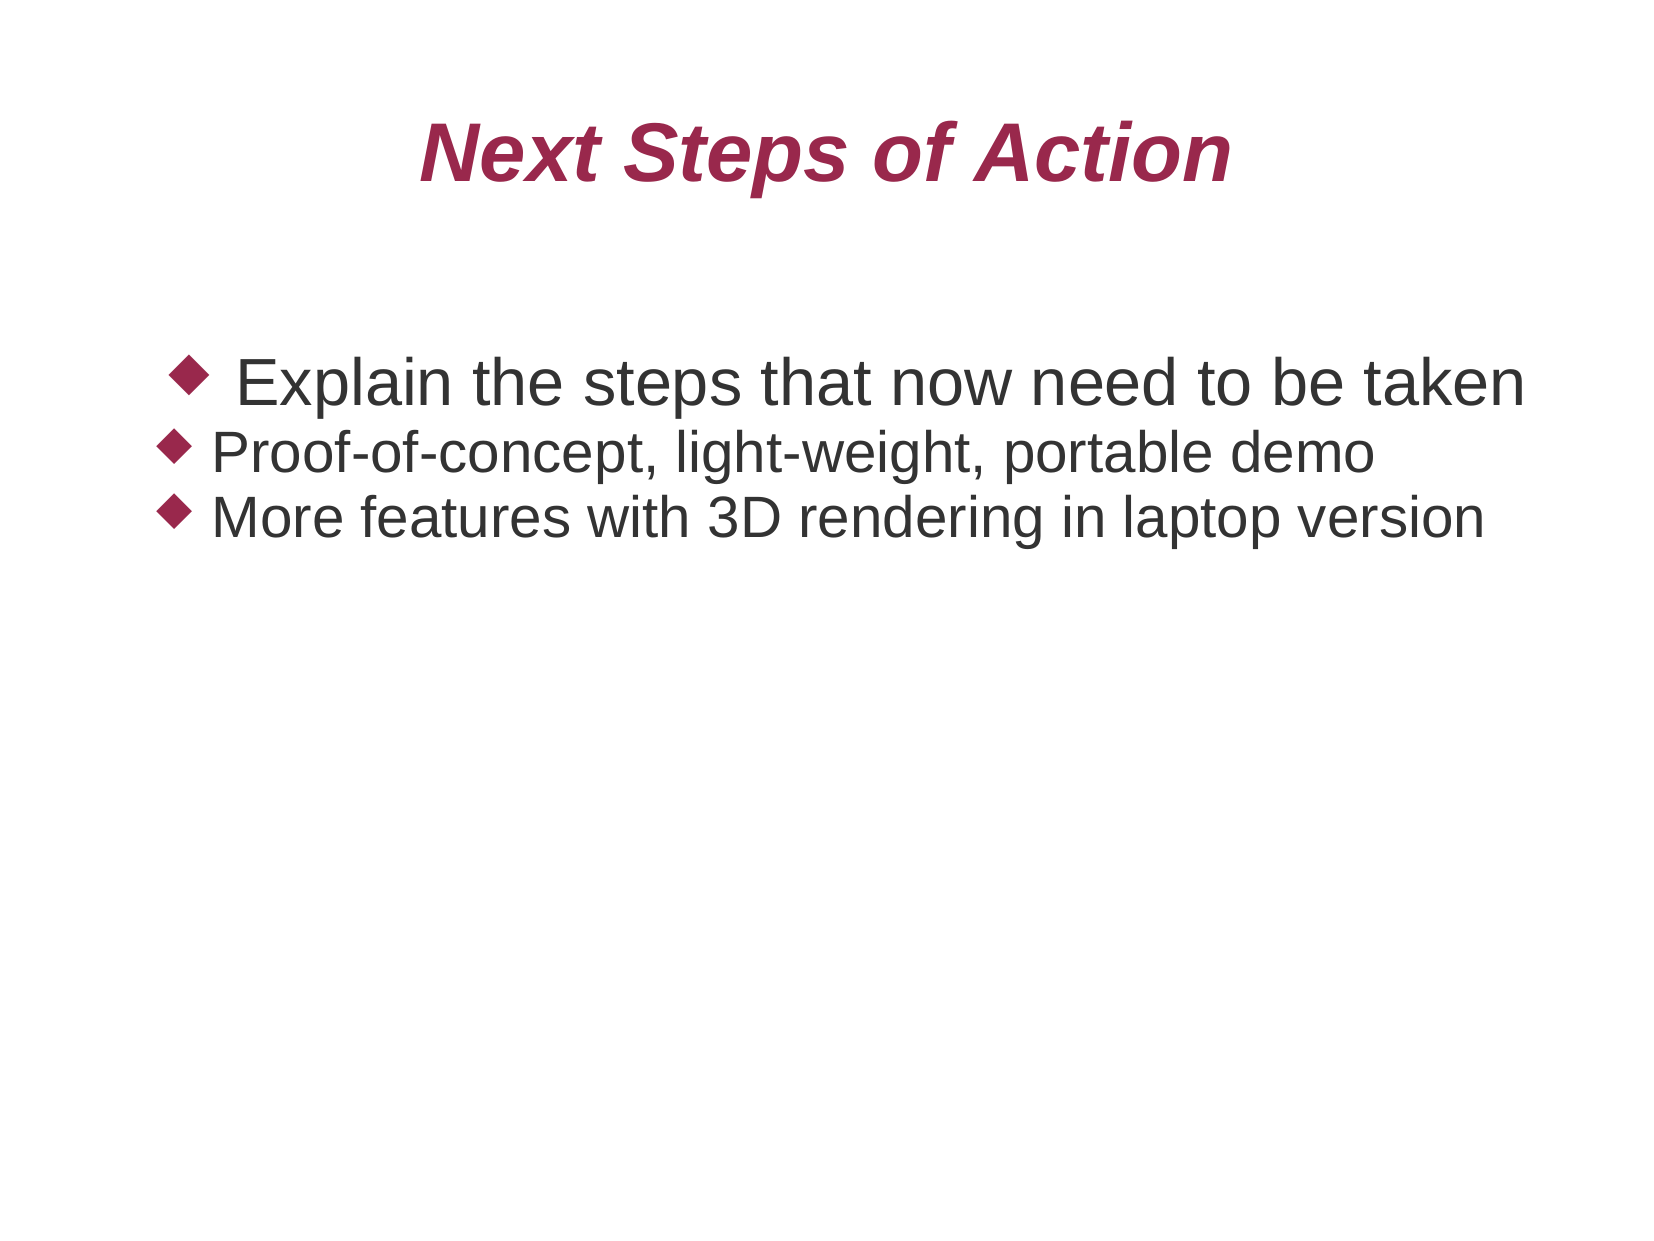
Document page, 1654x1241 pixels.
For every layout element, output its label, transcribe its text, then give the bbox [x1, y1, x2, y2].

list Explain the steps that now need to be taken Proof-of-concept, light-weight, portable demo More features with 3D rendering in laptop version [152, 344, 1534, 1127]
title Next Steps of Action [82, 49, 1571, 257]
